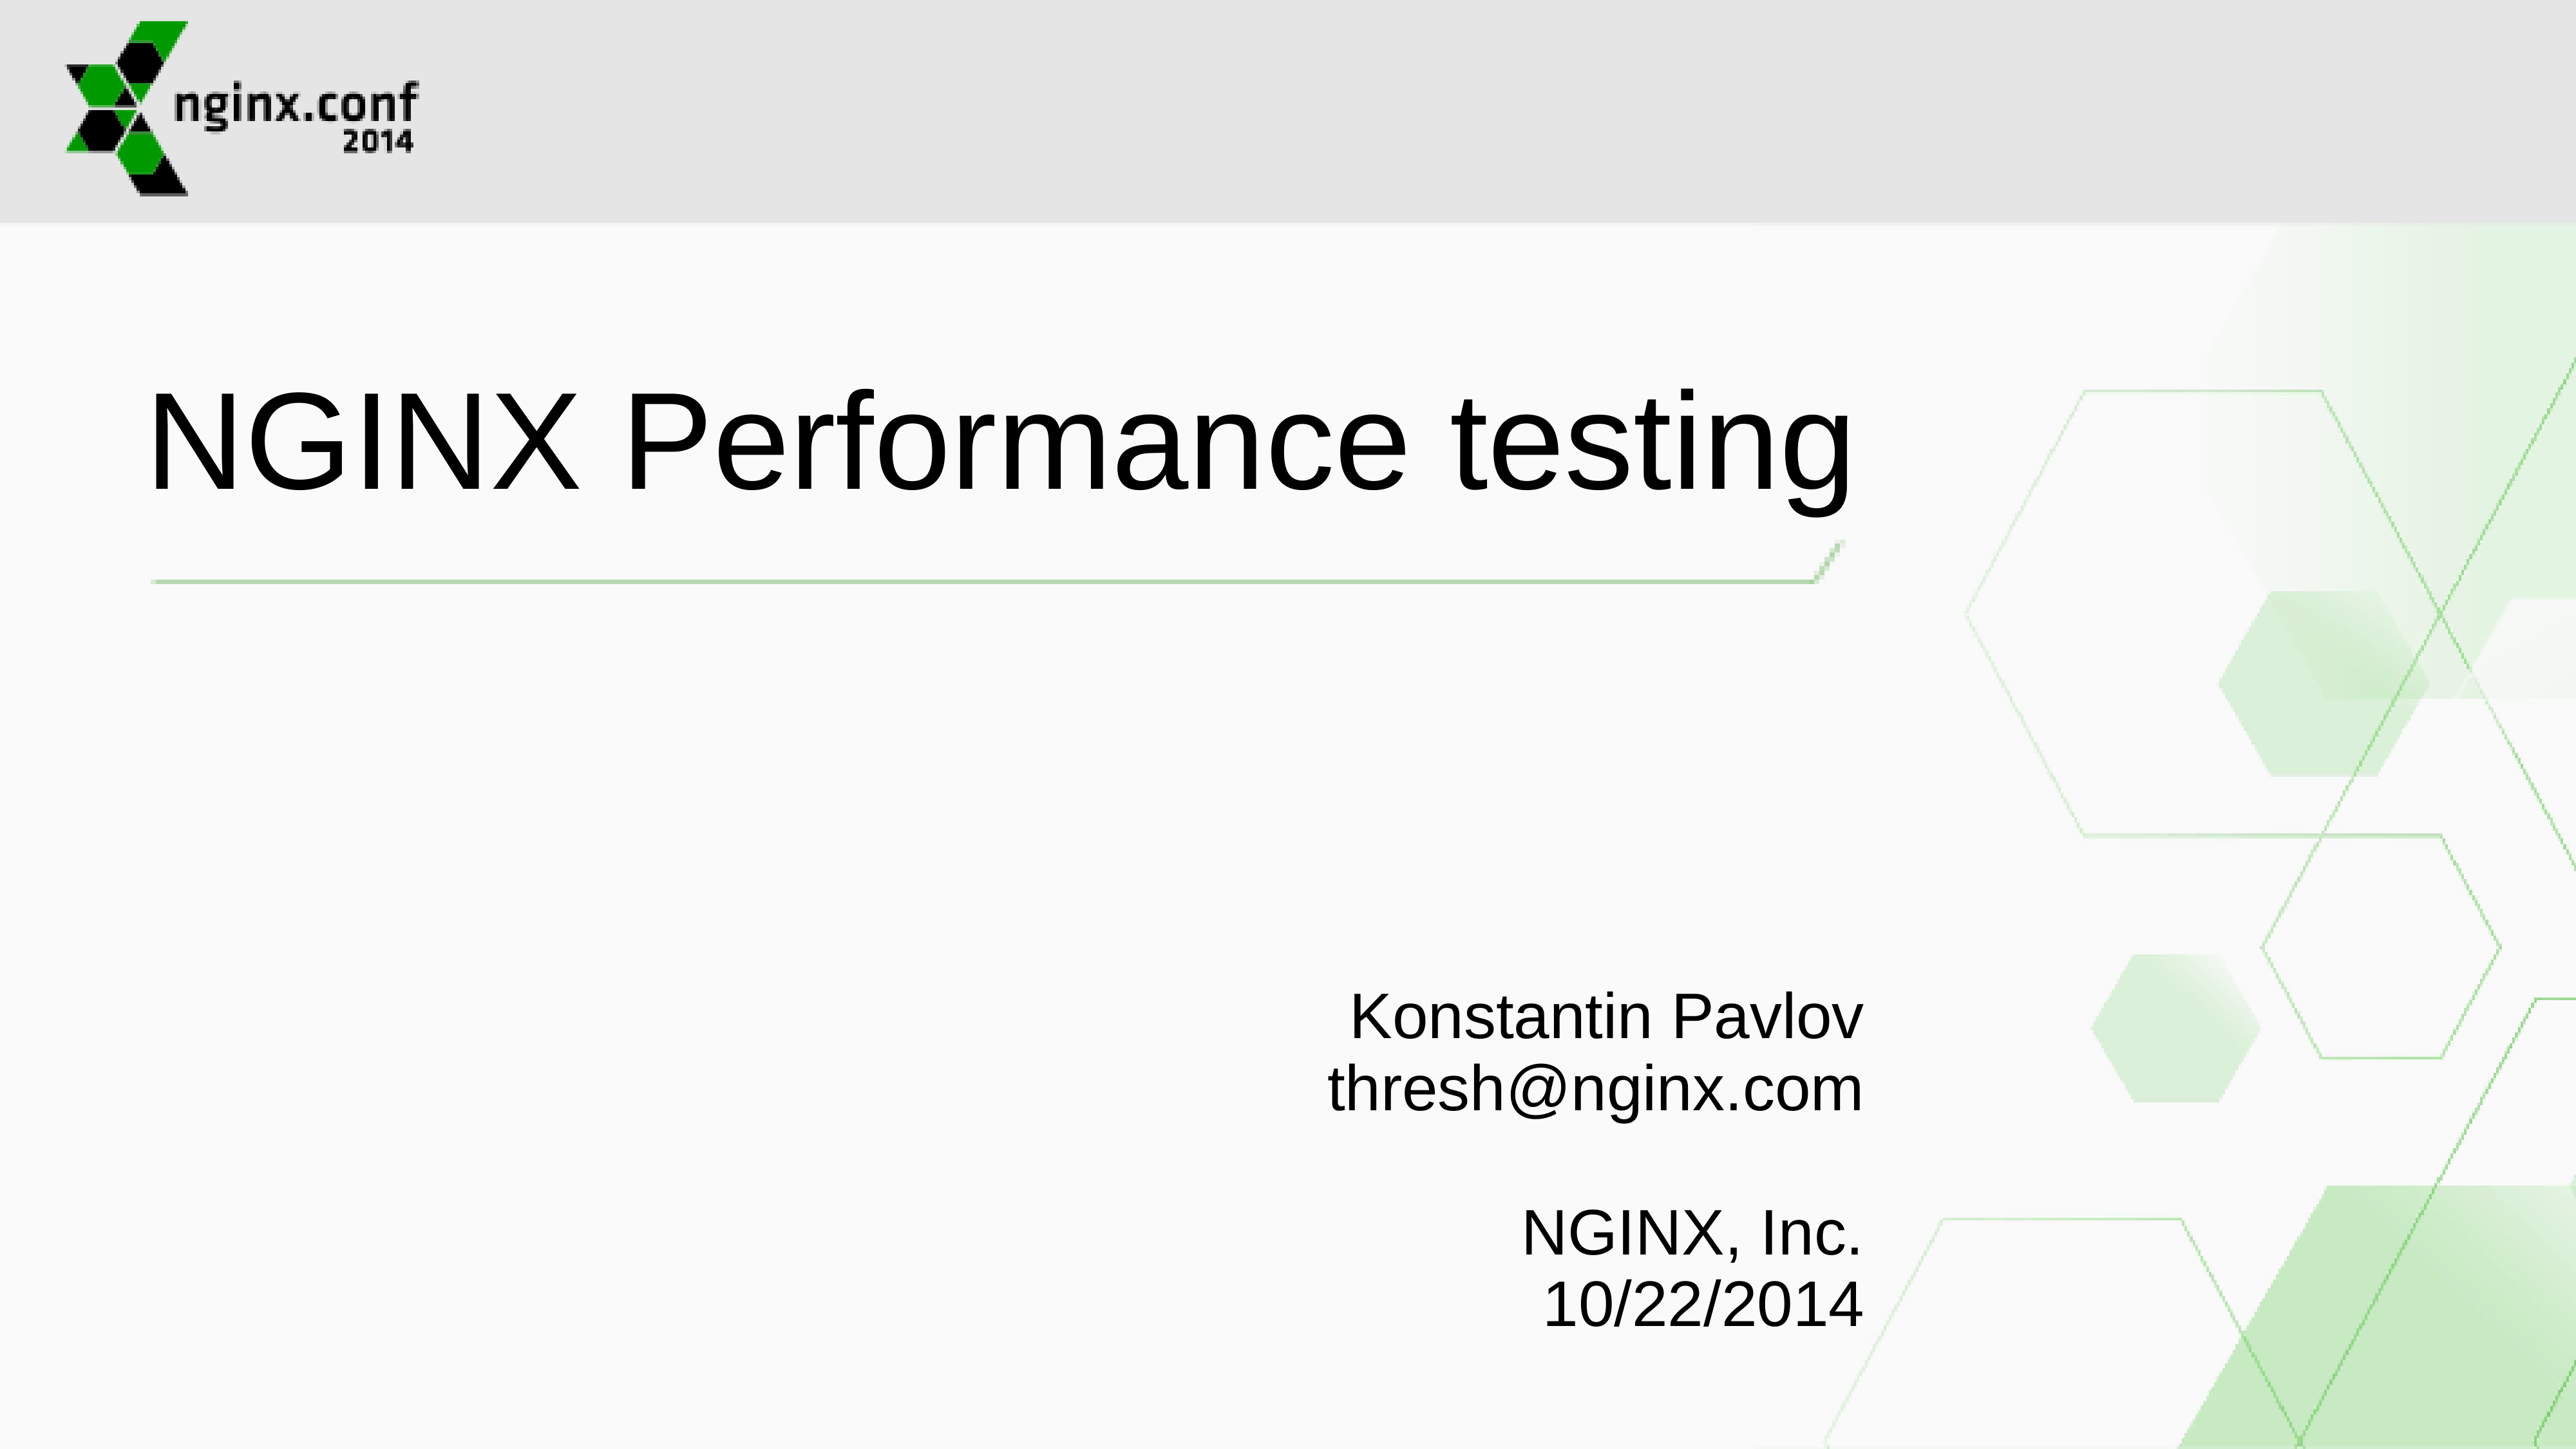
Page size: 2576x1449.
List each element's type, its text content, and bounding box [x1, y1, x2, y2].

picture [0, 0, 2576, 1449]
text_box Konstantin Pavlov thresh@nginx.com NGINX, Inc. 10/22/2014 [869, 976, 1875, 1379]
title NGINX Performance testing [145, 350, 1952, 584]
